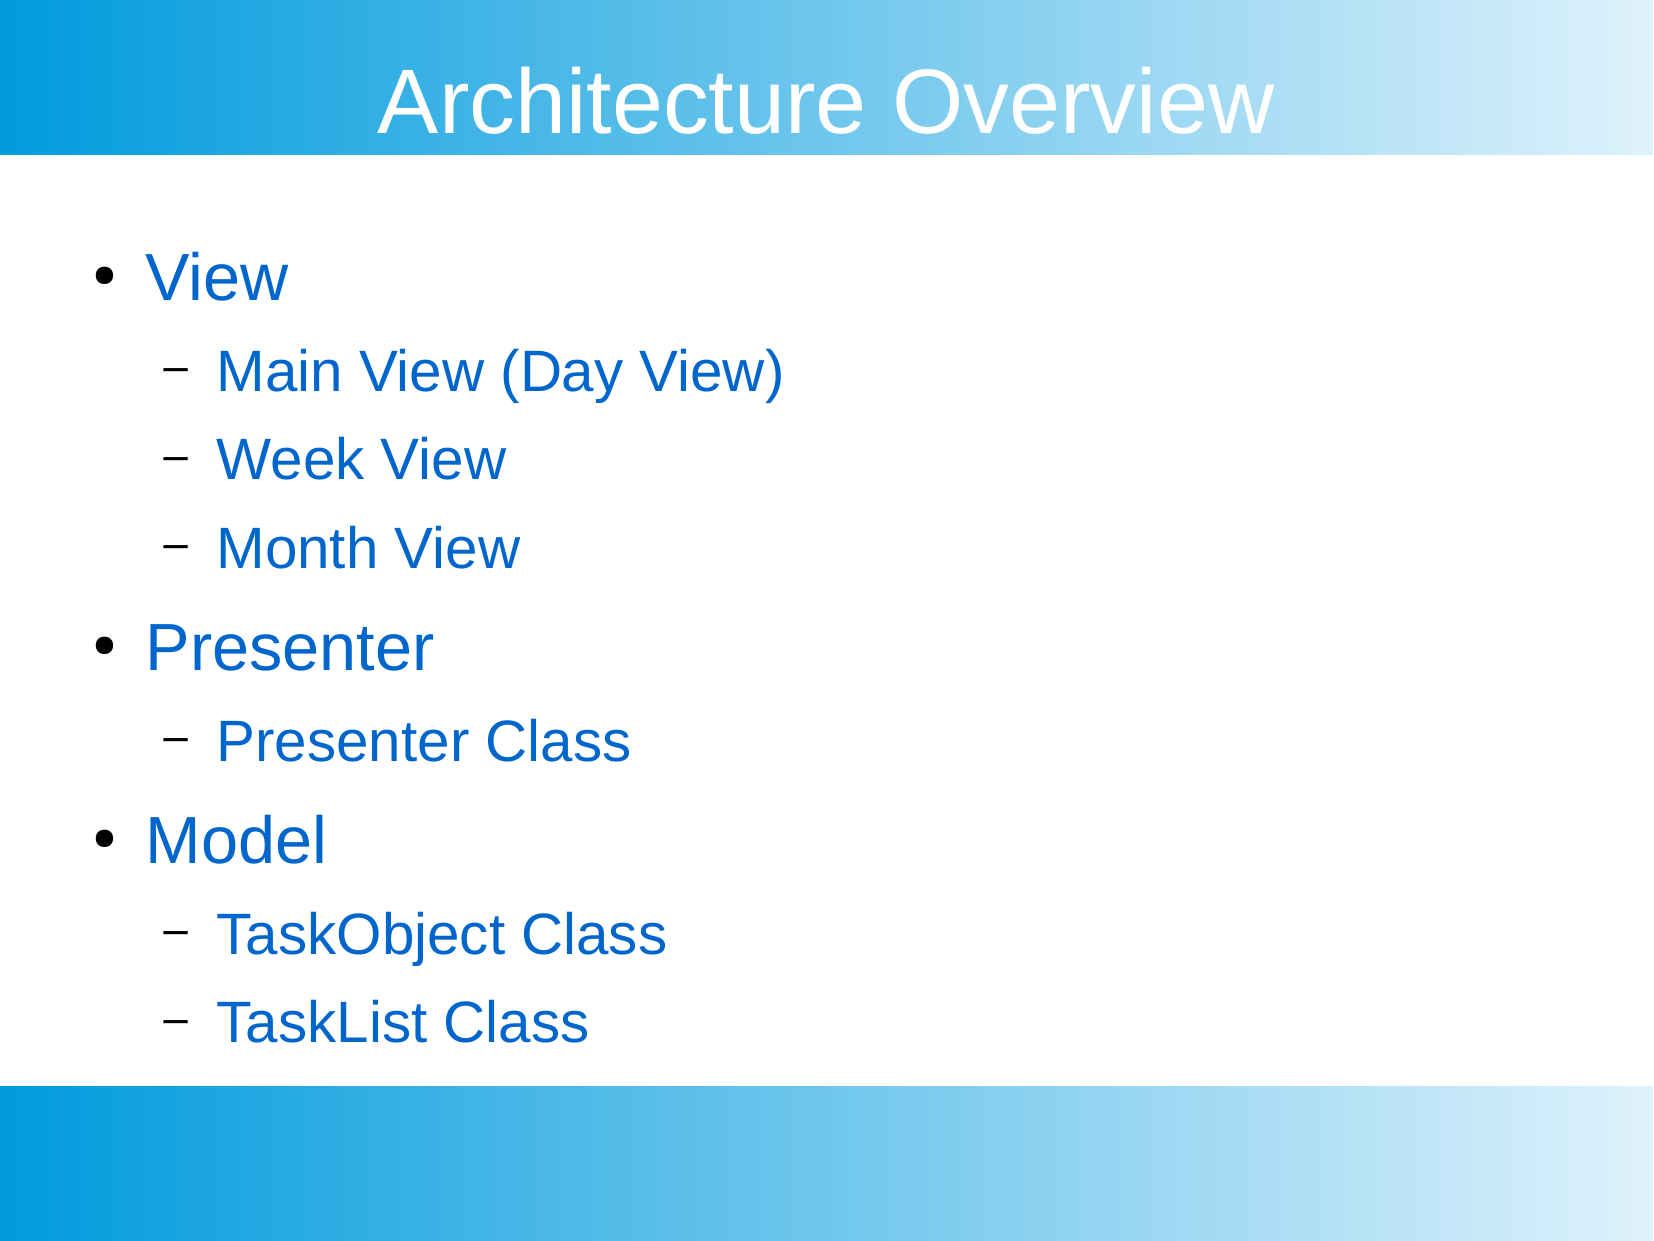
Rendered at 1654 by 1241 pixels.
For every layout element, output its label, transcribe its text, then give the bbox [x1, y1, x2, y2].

list View Main View (Day View) Week View Month View Presenter Presenter Class Model TaskObject Class TaskList Class [75, 240, 1564, 960]
title Architecture Overview [82, 49, 1571, 155]
